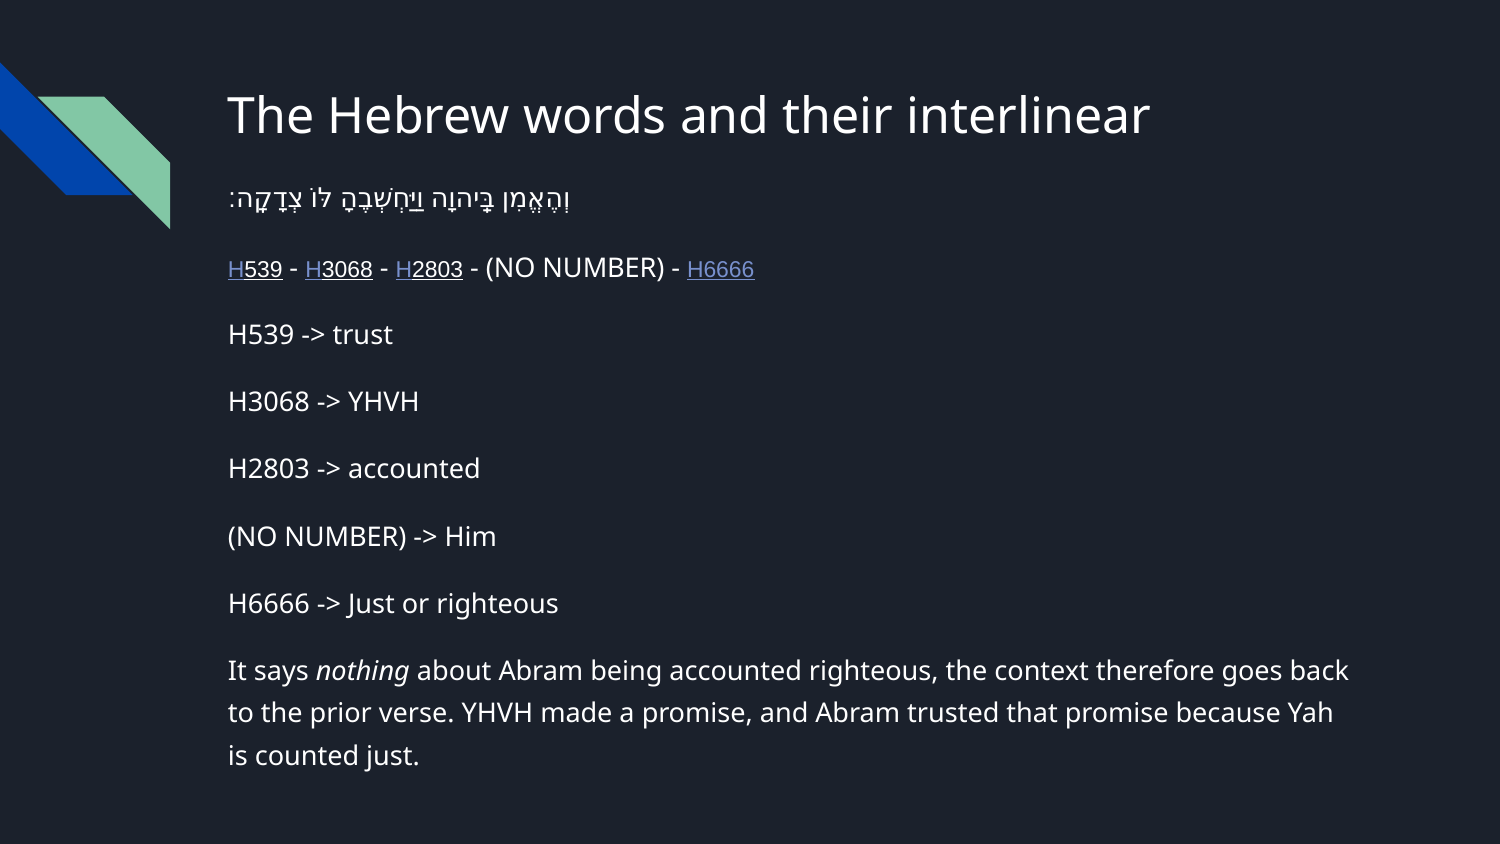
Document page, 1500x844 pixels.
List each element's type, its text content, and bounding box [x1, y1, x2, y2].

title The Hebrew words and their interlinear [212, 64, 1368, 162]
list וְהֶאֱמִן בַּֽיהוָה וַיַּחְשְׁבֶהָ לּוֹ צְדָקָֽה׃ H539 - h3068 - h2803 - (NO NUMBER) - h6666 H539 -> trust H3068 -> YHVH H2803 -> accounted (NO NUMBER) -> Him H6666 -> Just or righteous It says nothing about Abram being accounted righteous, the context therefore goes back to the prior verse. YHVH made a promise, and Abram trusted that promise because Yah is counted just. [212, 162, 1368, 815]
